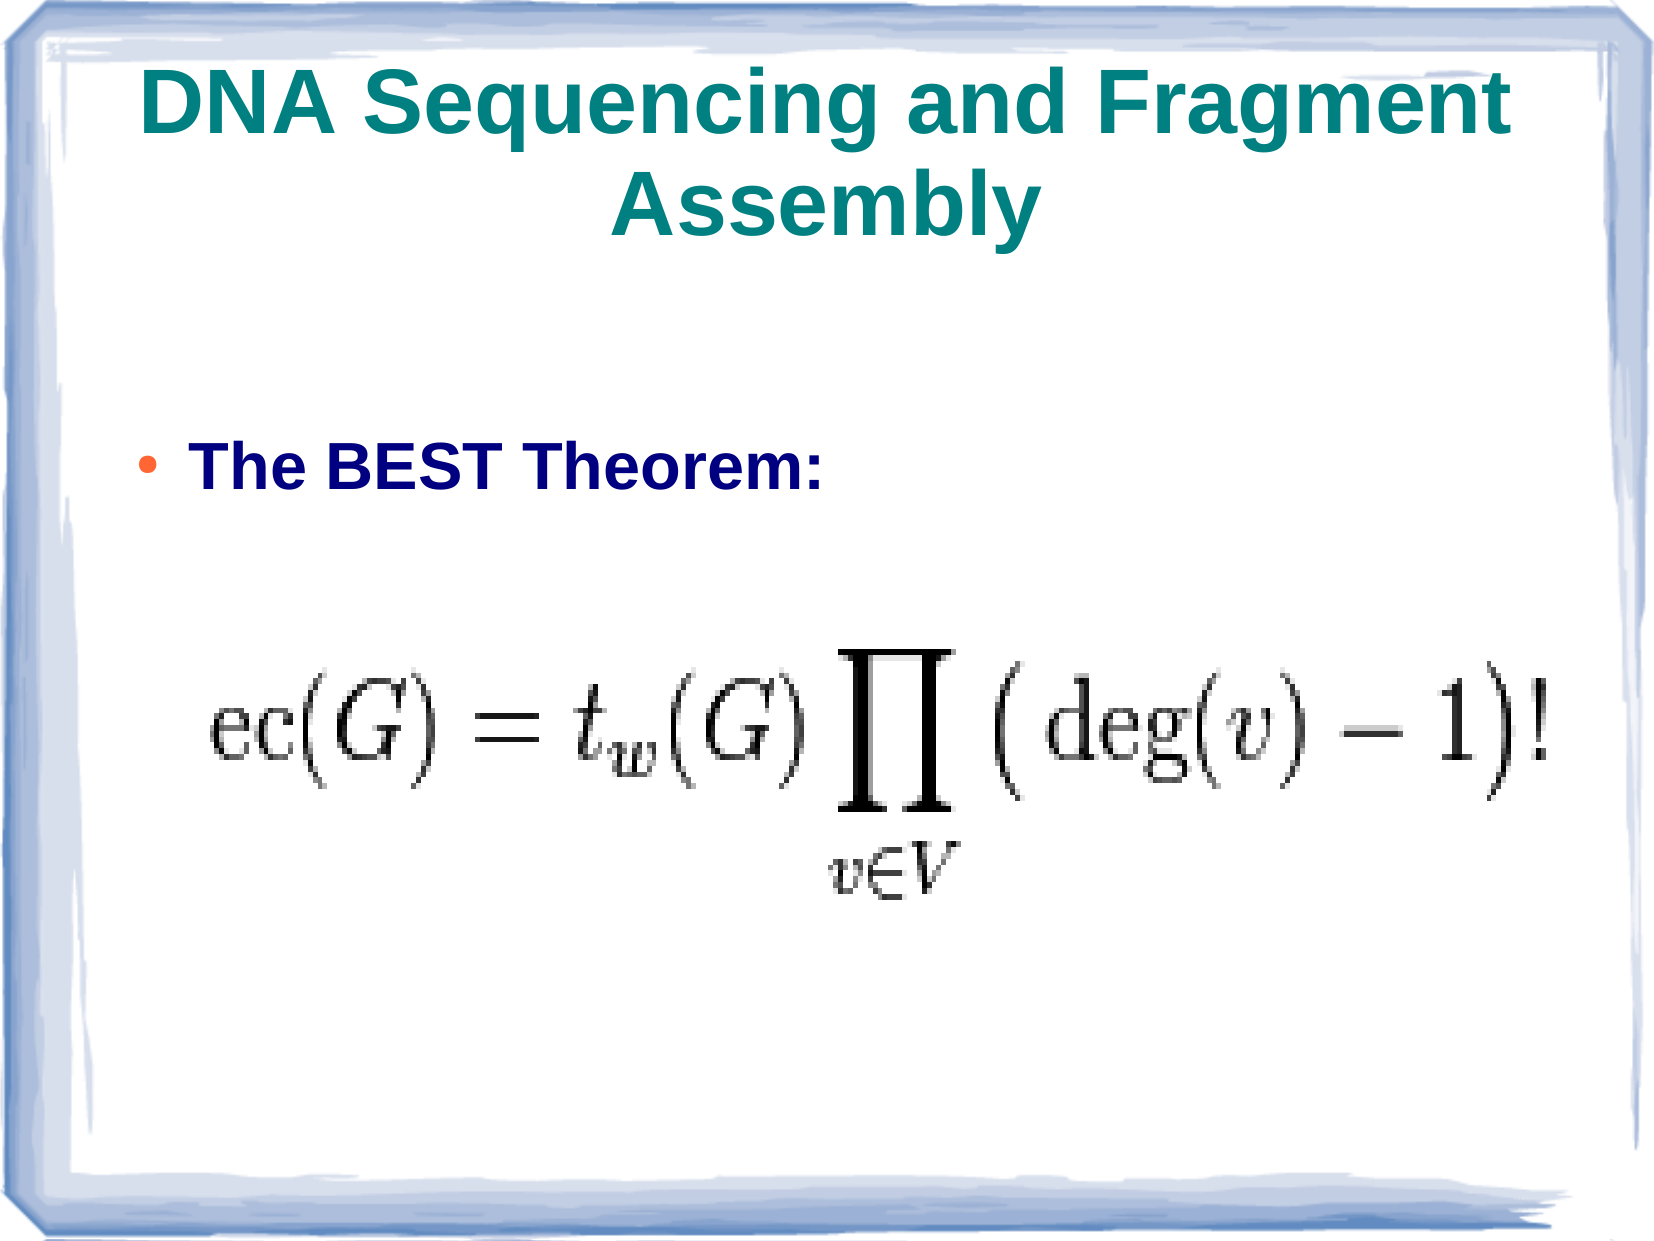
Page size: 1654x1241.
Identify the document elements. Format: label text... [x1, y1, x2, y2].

list The BEST Theorem: [118, 324, 1571, 1144]
title DNA Sequencing and Fragment Assembly [82, 49, 1571, 257]
picture [0, 0, 1654, 1241]
